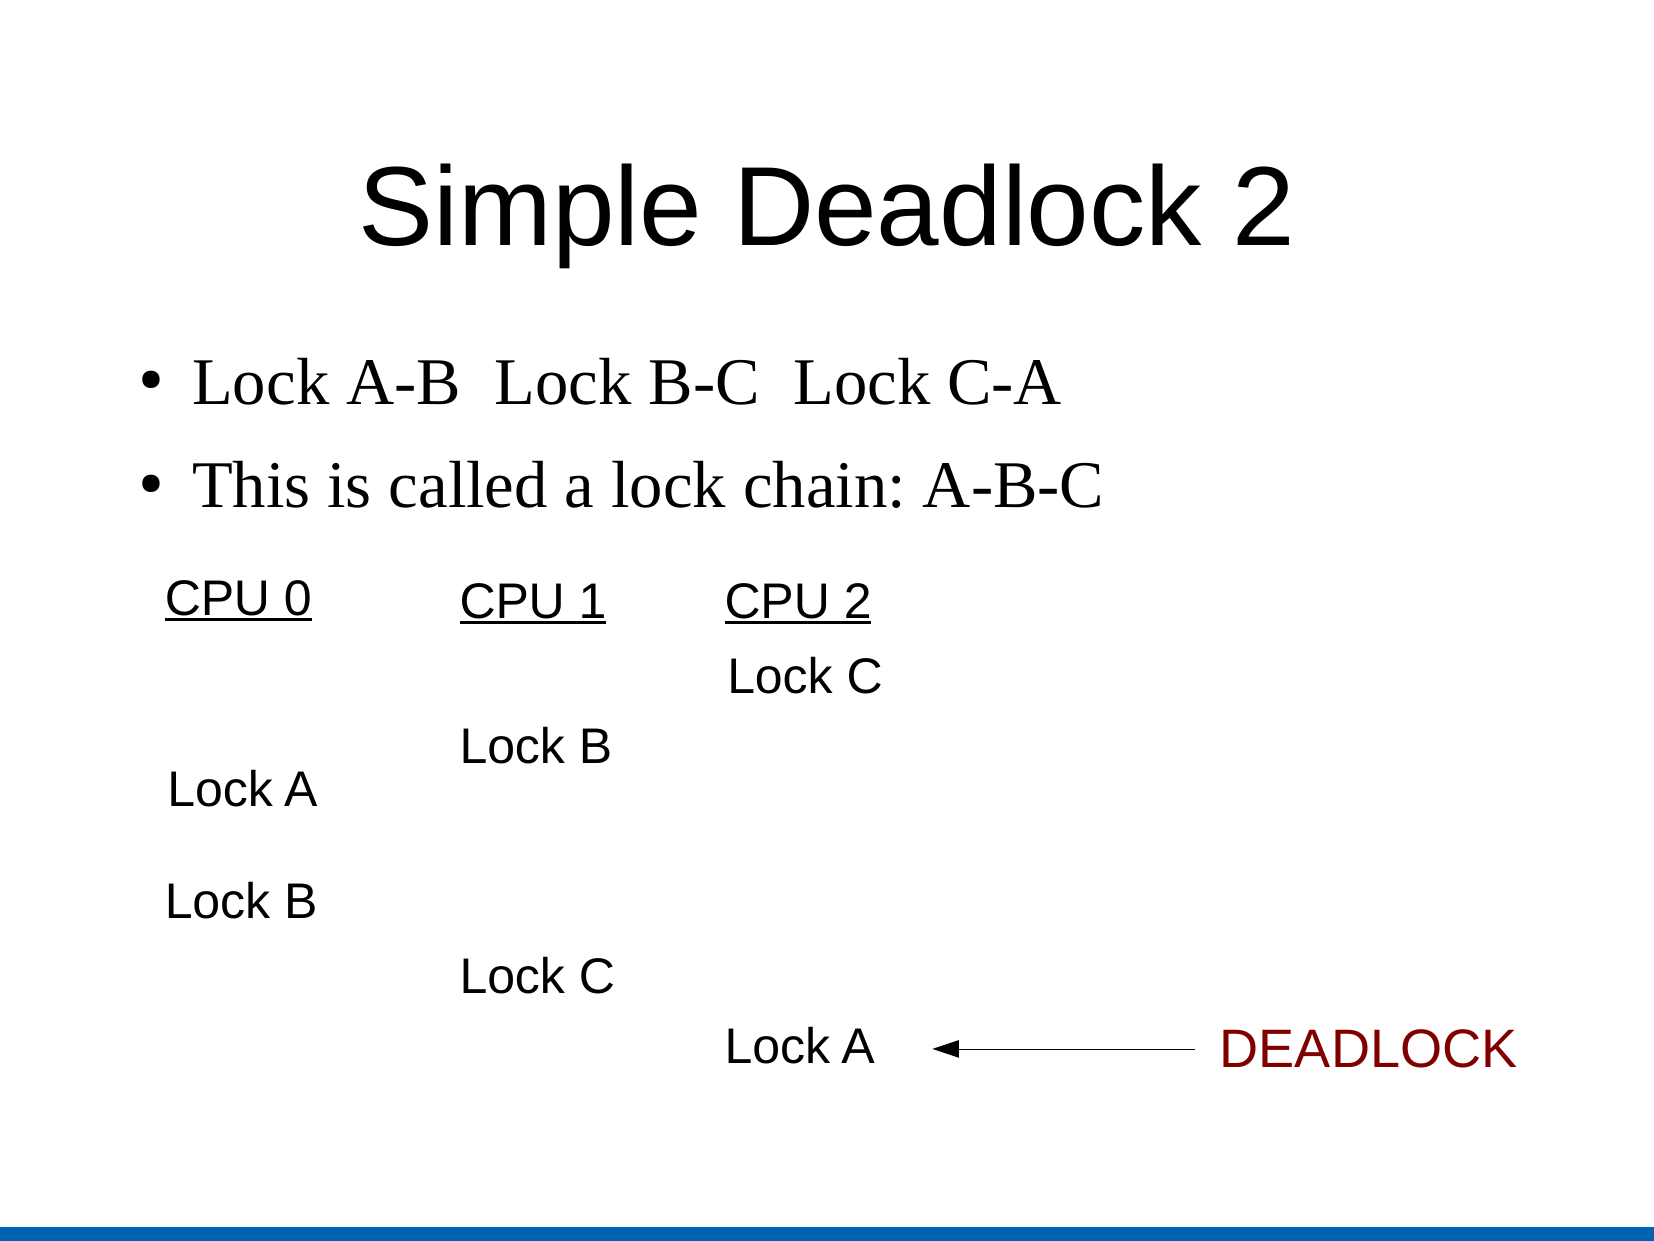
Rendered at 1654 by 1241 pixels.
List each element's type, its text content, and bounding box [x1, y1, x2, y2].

title Simple Deadlock 2 [121, 102, 1534, 310]
text_box Lock B [444, 711, 628, 783]
text_box Lock C [712, 640, 898, 712]
text_box Lock C [444, 940, 631, 1012]
text_box Lock A [152, 753, 333, 824]
list Lock A-B Lock B-C Lock C-A This is called a lock chain: A-B-C [121, 344, 1534, 1112]
text_box CPU 2 [709, 565, 887, 637]
text_box Lock B [150, 865, 333, 937]
text_box CPU 1 [444, 565, 622, 637]
text_box CPU 0 [150, 562, 327, 634]
text_box DEADLOCK [1204, 1011, 1533, 1087]
text_box Lock A [709, 1011, 890, 1083]
